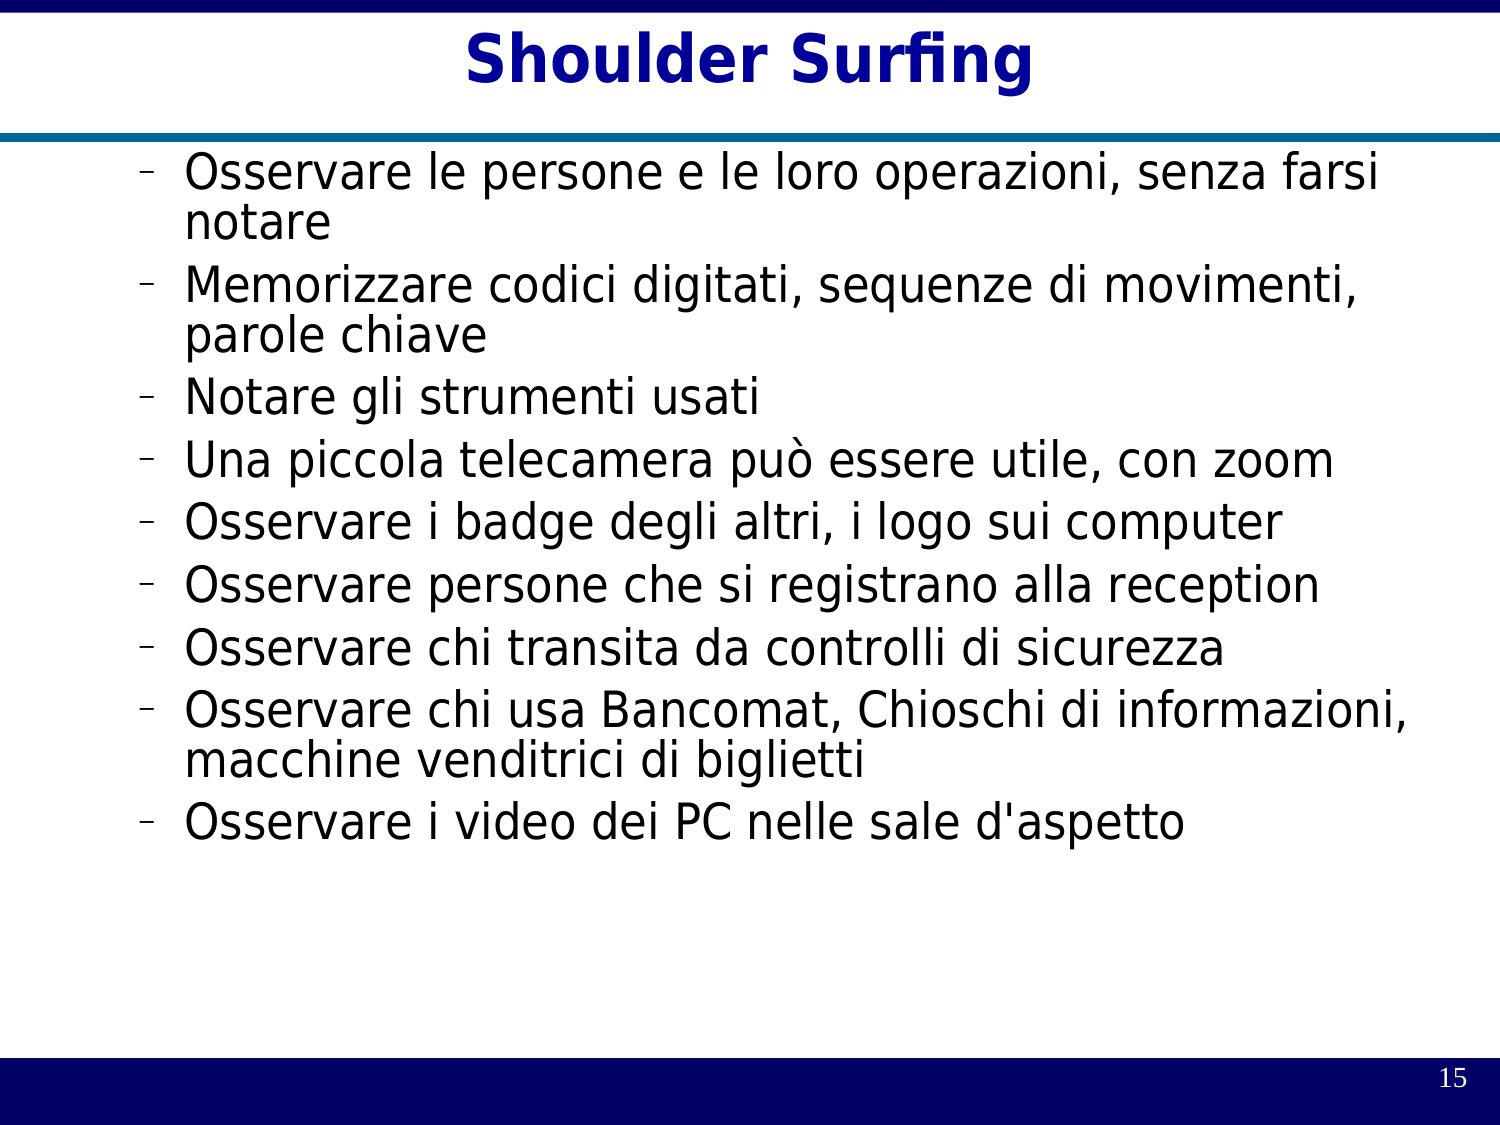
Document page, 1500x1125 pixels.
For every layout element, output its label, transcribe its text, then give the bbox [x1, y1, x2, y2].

title Shoulder Surfing [62, 0, 1438, 126]
list Osservare le persone e le loro operazioni, senza farsi notare Memorizzare codici digitati, sequenze di movimenti, parole chiave Notare gli strumenti usati Una piccola telecamera può essere utile, con zoom Osservare i badge degli altri, i logo sui computer Osservare persone che si registrano alla reception Osservare chi transita da controlli di sicurezza Osservare chi usa Bancomat, Chioschi di informazioni, macchine venditrici di biglietti Osservare i video dei PC nelle sale d'aspetto [62, 149, 1438, 916]
